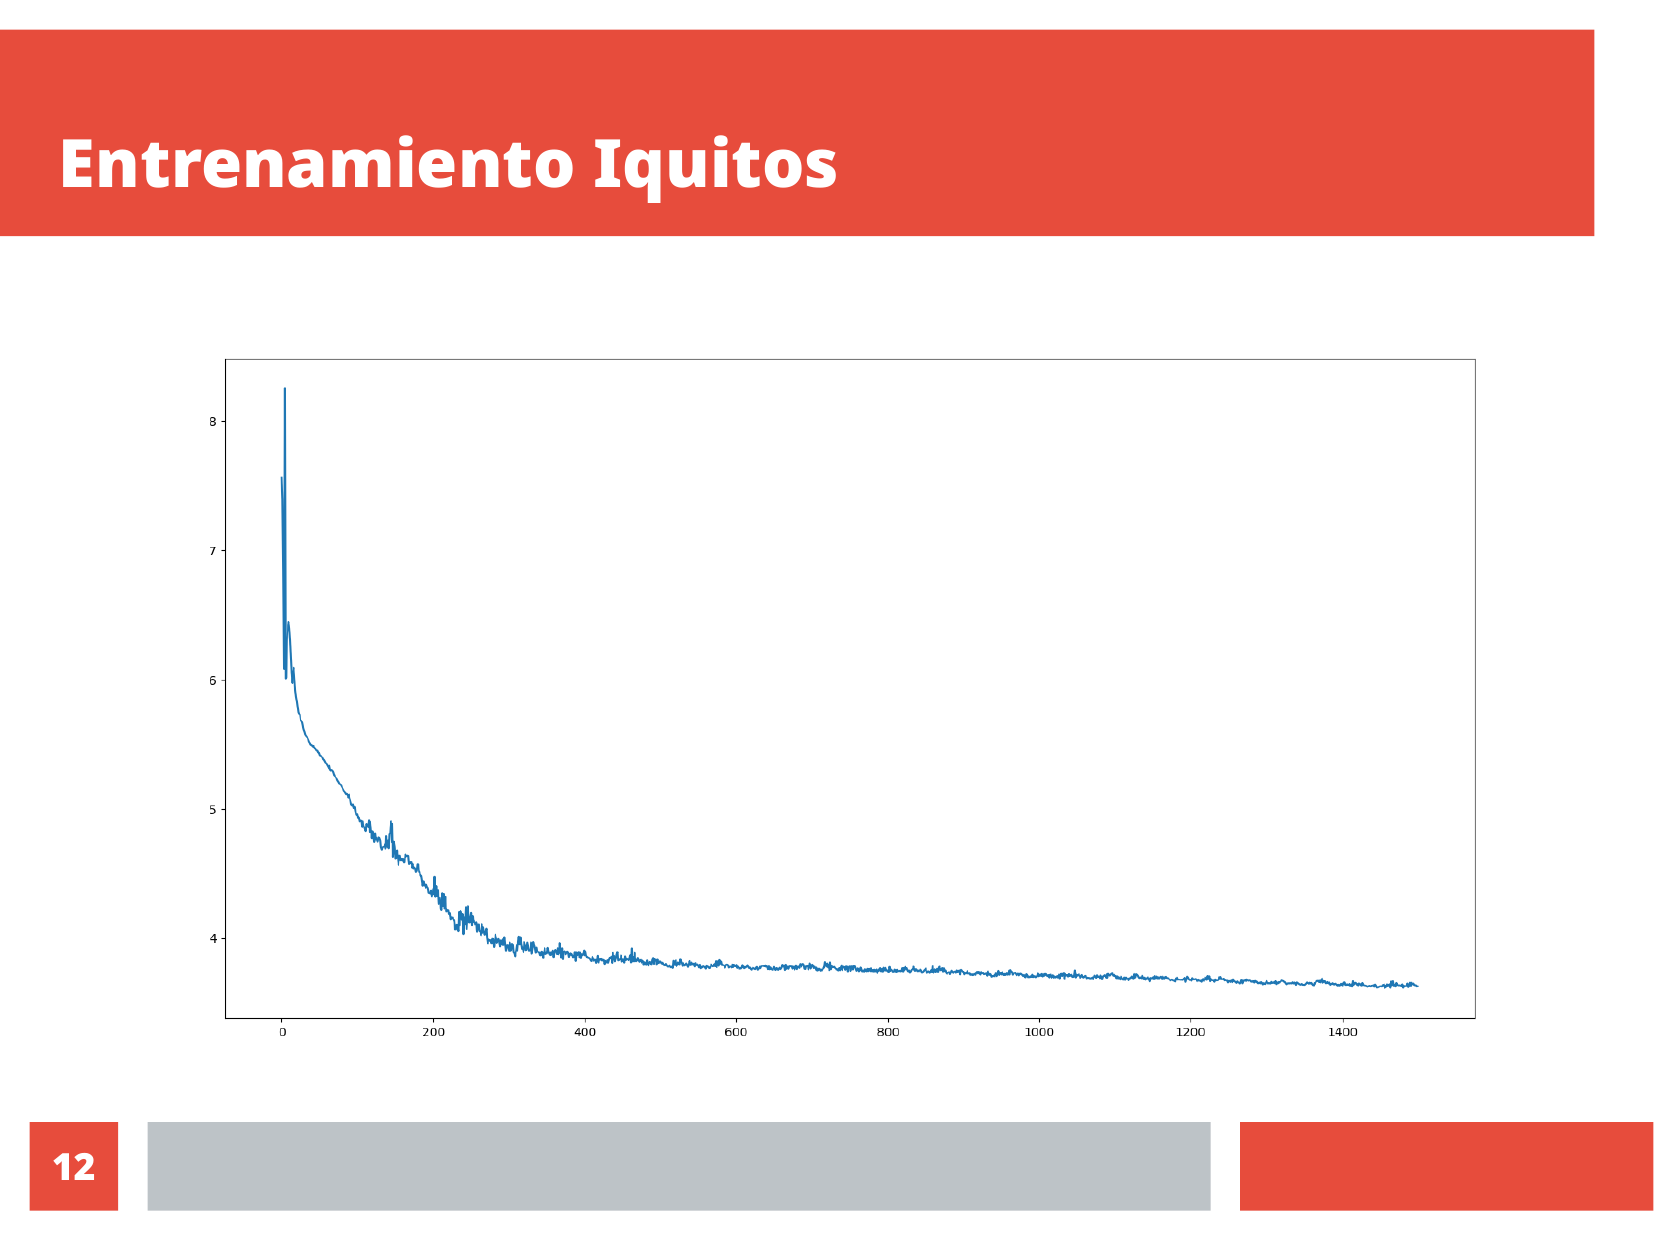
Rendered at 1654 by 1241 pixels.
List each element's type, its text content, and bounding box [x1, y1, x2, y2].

picture [23, 255, 1635, 1112]
title Entrenamiento Iquitos [59, 59, 1595, 207]
